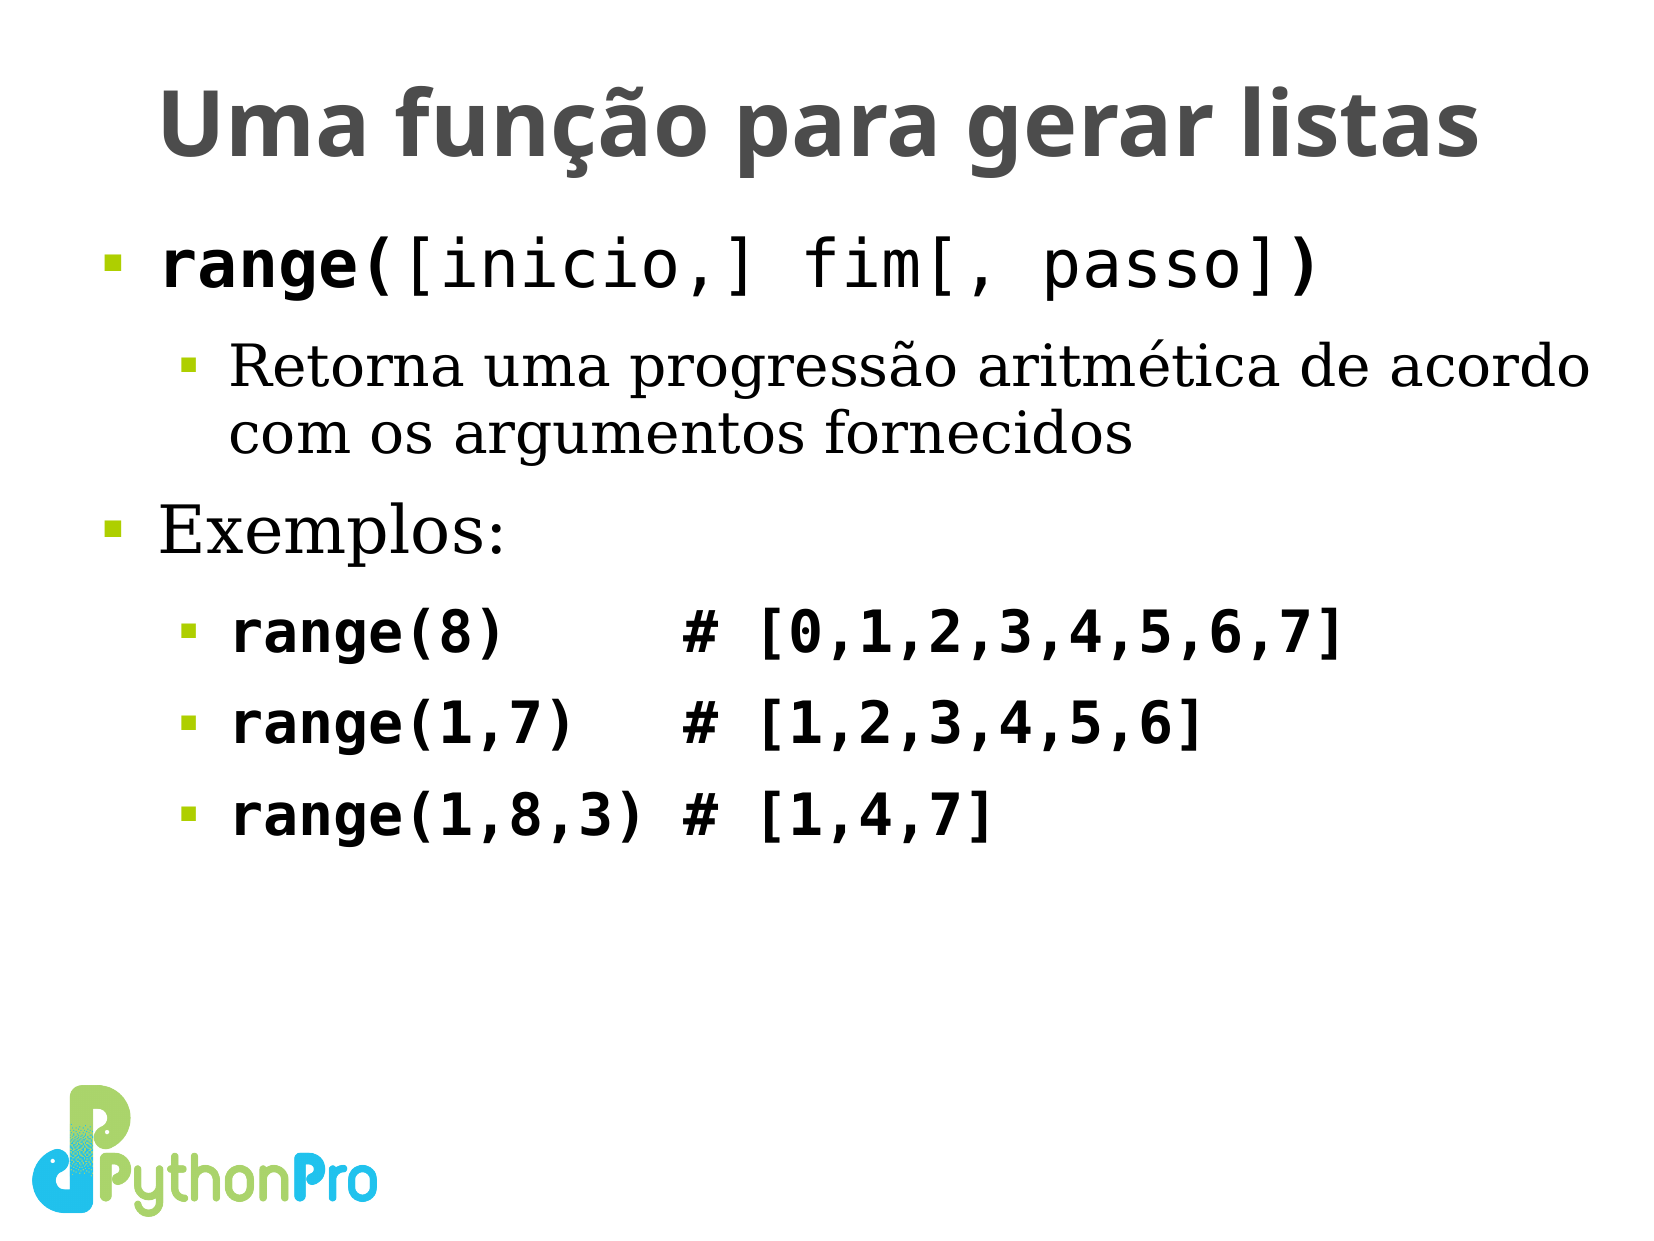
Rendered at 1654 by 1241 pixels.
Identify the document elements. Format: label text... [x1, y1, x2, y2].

list range([inicio,] fim[, passo]) Retorna uma progressão aritmética de acordo com os argumentos fornecidos Exemplos: range(8) # [0,1,2,3,4,5,6,7] range(1,7) # [1,2,3,4,5,6] range(1,8,3) # [1,4,7] [86, 225, 1606, 1088]
title Uma função para gerar listas [75, 17, 1564, 226]
picture [32, 1085, 377, 1217]
